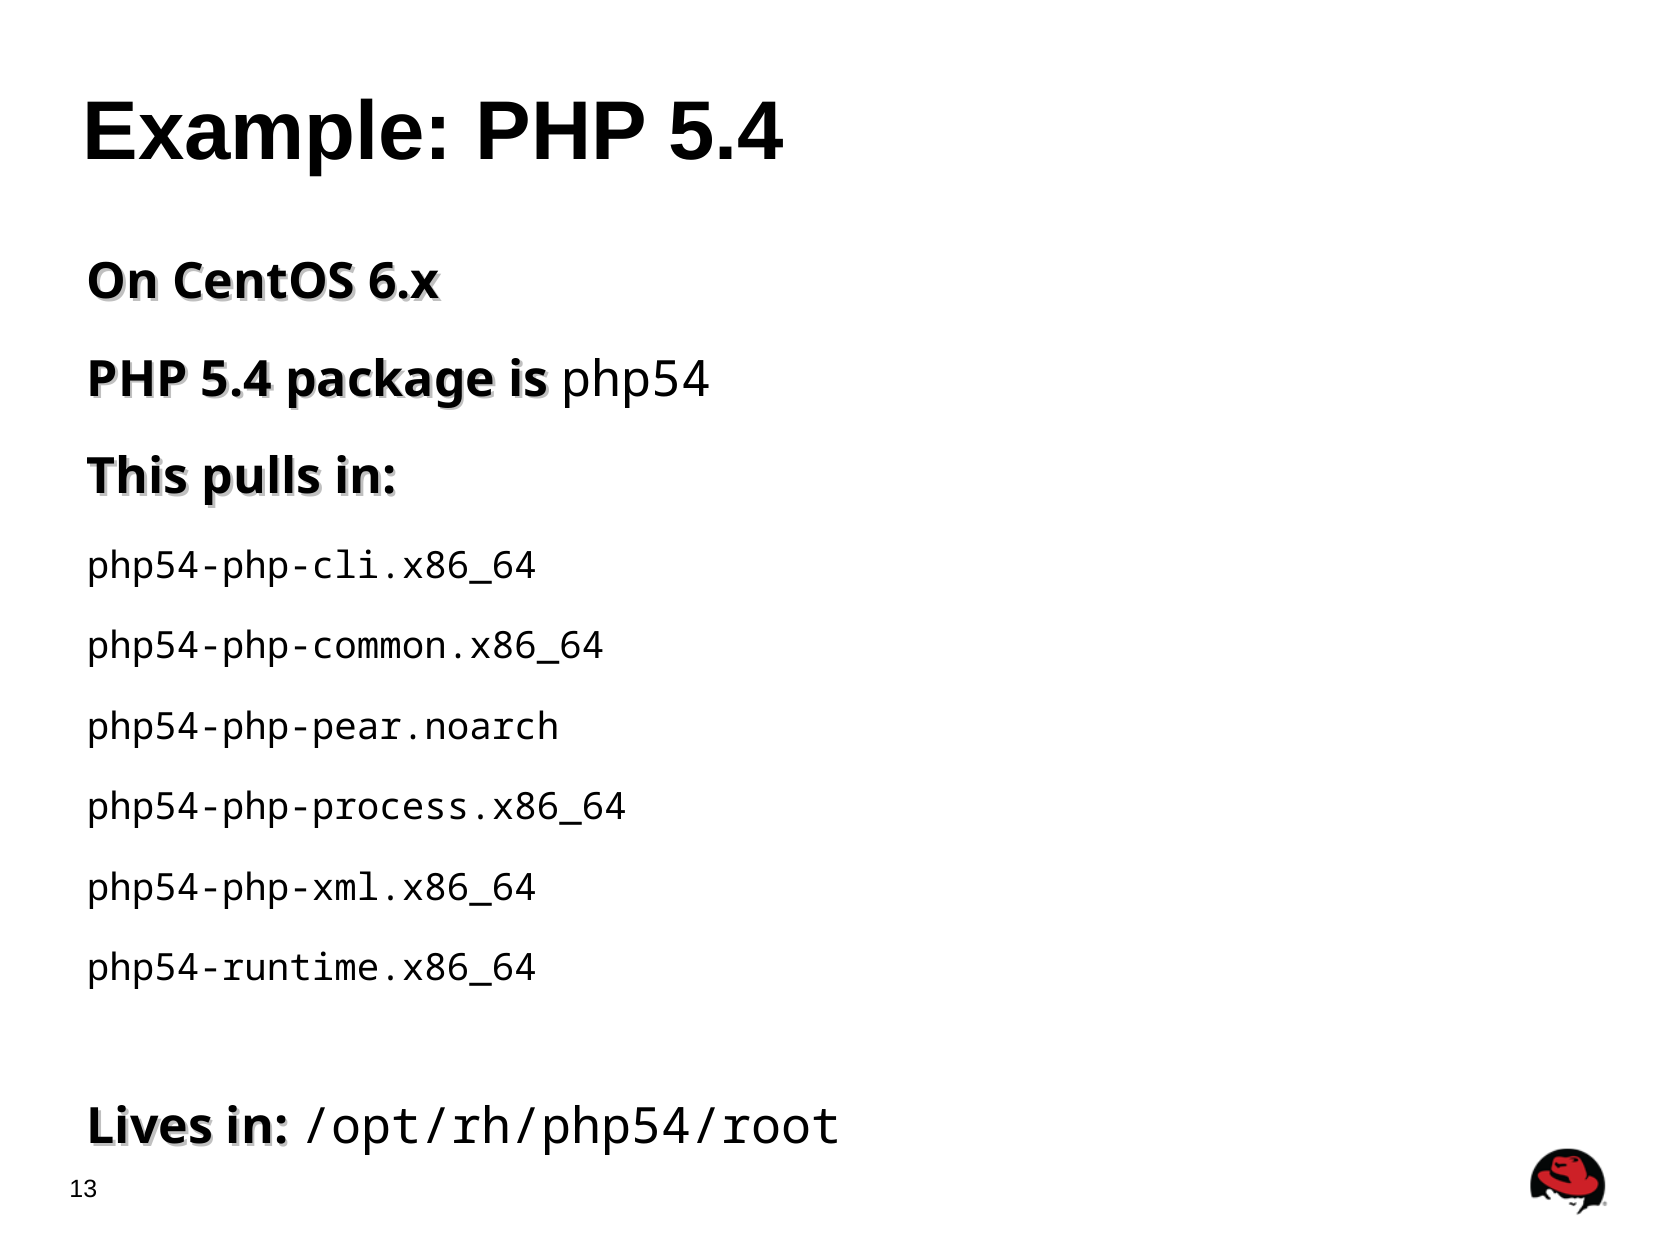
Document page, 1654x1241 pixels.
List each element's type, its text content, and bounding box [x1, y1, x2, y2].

picture [1529, 1146, 1613, 1224]
list On CentOS 6.x PHP 5.4 package is php54 This pulls in: php54-php-cli.x86_64 php54-php-common.x86_64 php54-php-pear.noarch php54-php-process.x86_64 php54-php-xml.x86_64 php54-runtime.x86_64 Lives in: /opt/rh/php54/root [86, 244, 1576, 1070]
title Example: PHP 5.4 [82, 37, 1571, 226]
